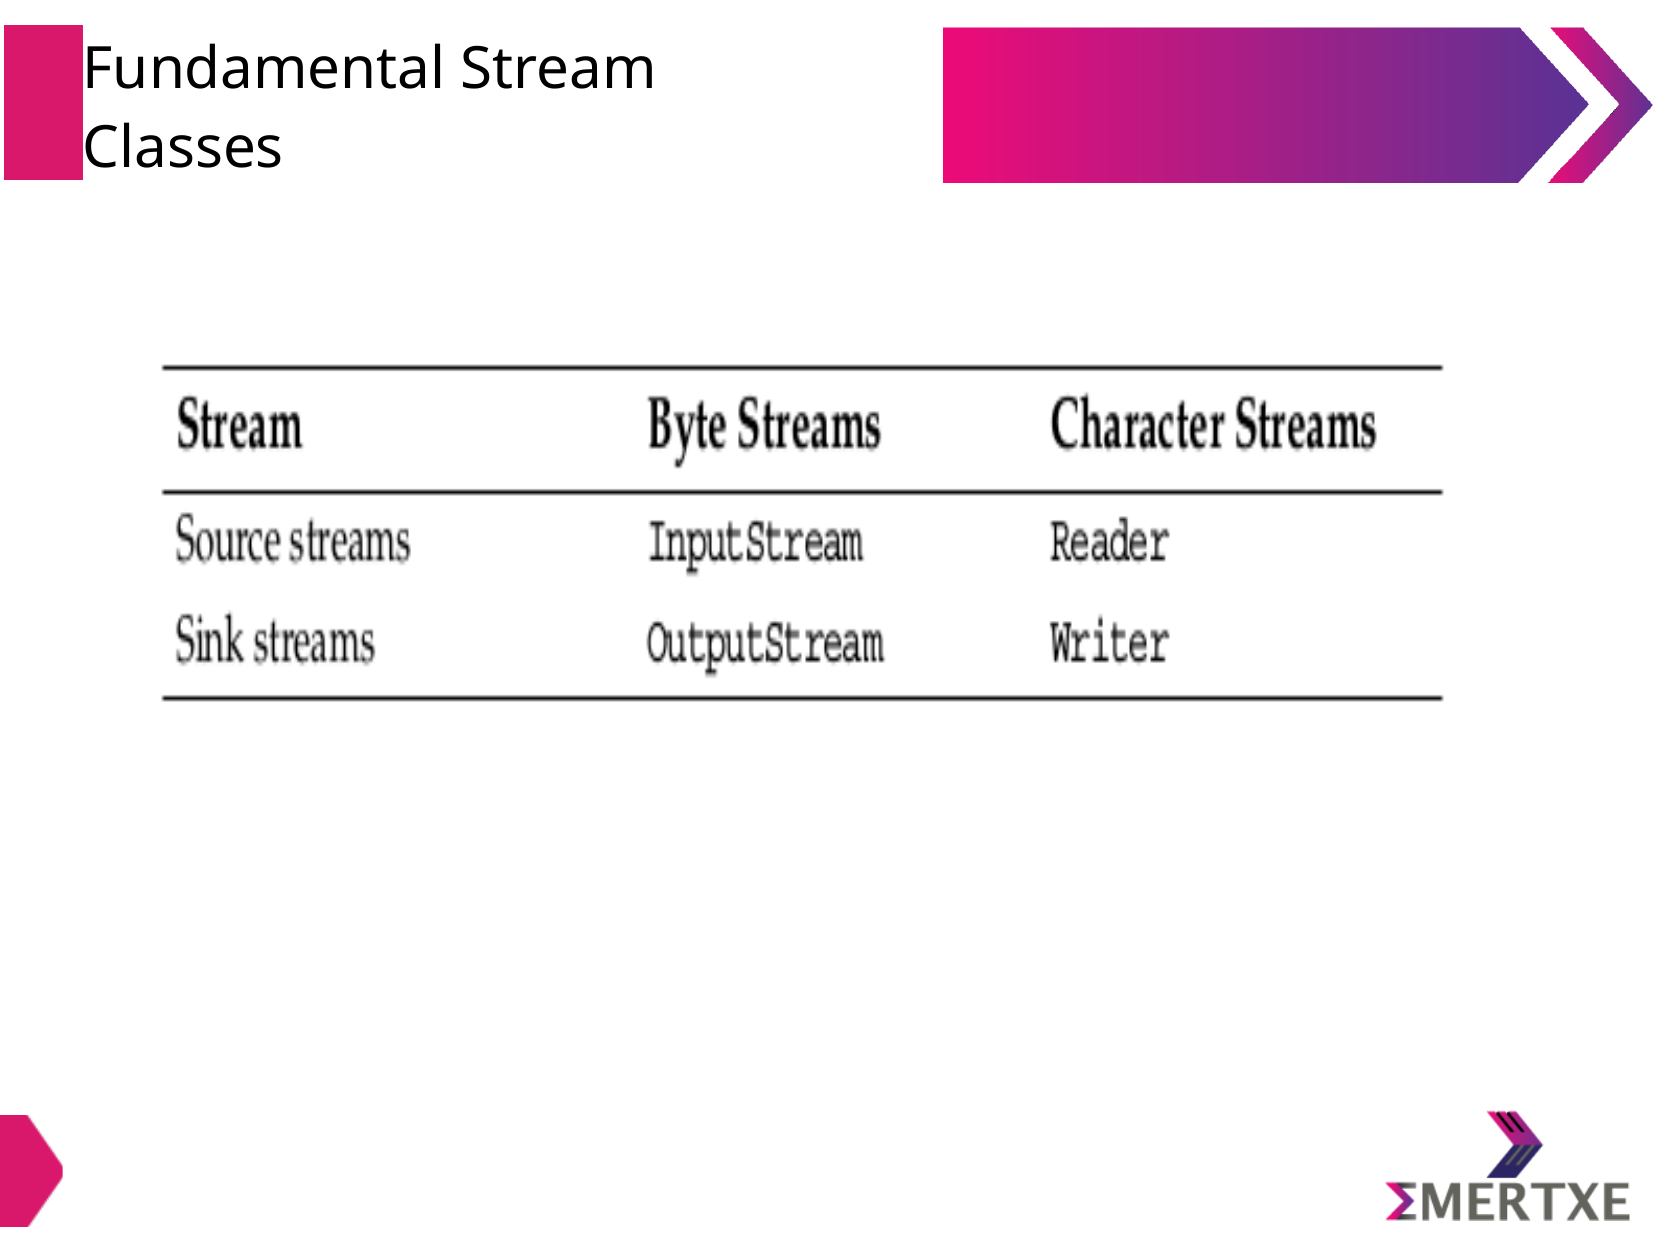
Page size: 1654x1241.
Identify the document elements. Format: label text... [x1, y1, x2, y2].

picture [1571, 27, 1653, 183]
picture [135, 344, 1471, 796]
title Fundamental Stream Classes [82, 2, 1571, 210]
picture [1385, 1107, 1631, 1221]
